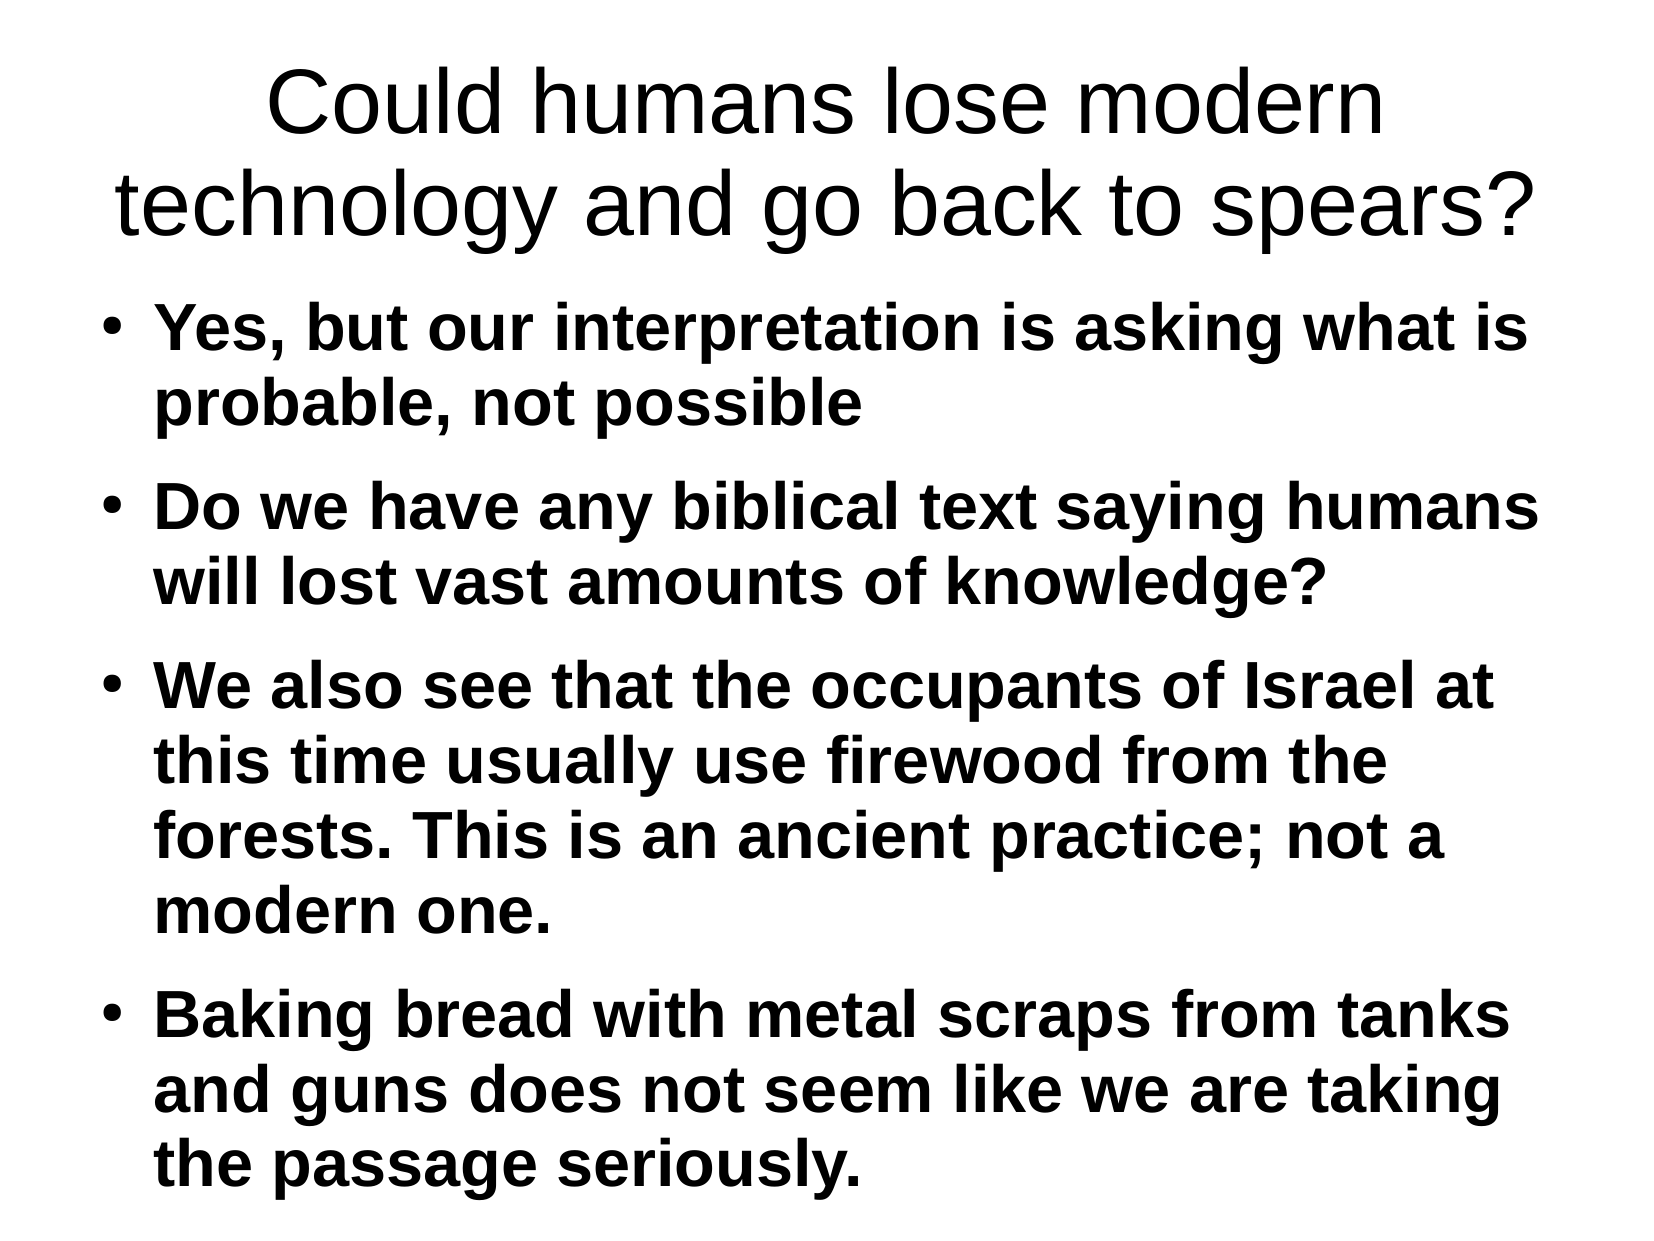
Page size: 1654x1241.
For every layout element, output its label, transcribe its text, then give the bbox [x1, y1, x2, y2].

list Yes, but our interpretation is asking what is probable, not possible Do we have any biblical text saying humans will lost vast amounts of knowledge? We also see that the occupants of Israel at this time usually use firewood from the forests. This is an ancient practice; not a modern one. Baking bread with metal scraps from tanks and guns does not seem like we are taking the passage seriously. [82, 290, 1571, 1202]
title Could humans lose modern technology and go back to spears? [82, 49, 1571, 257]
